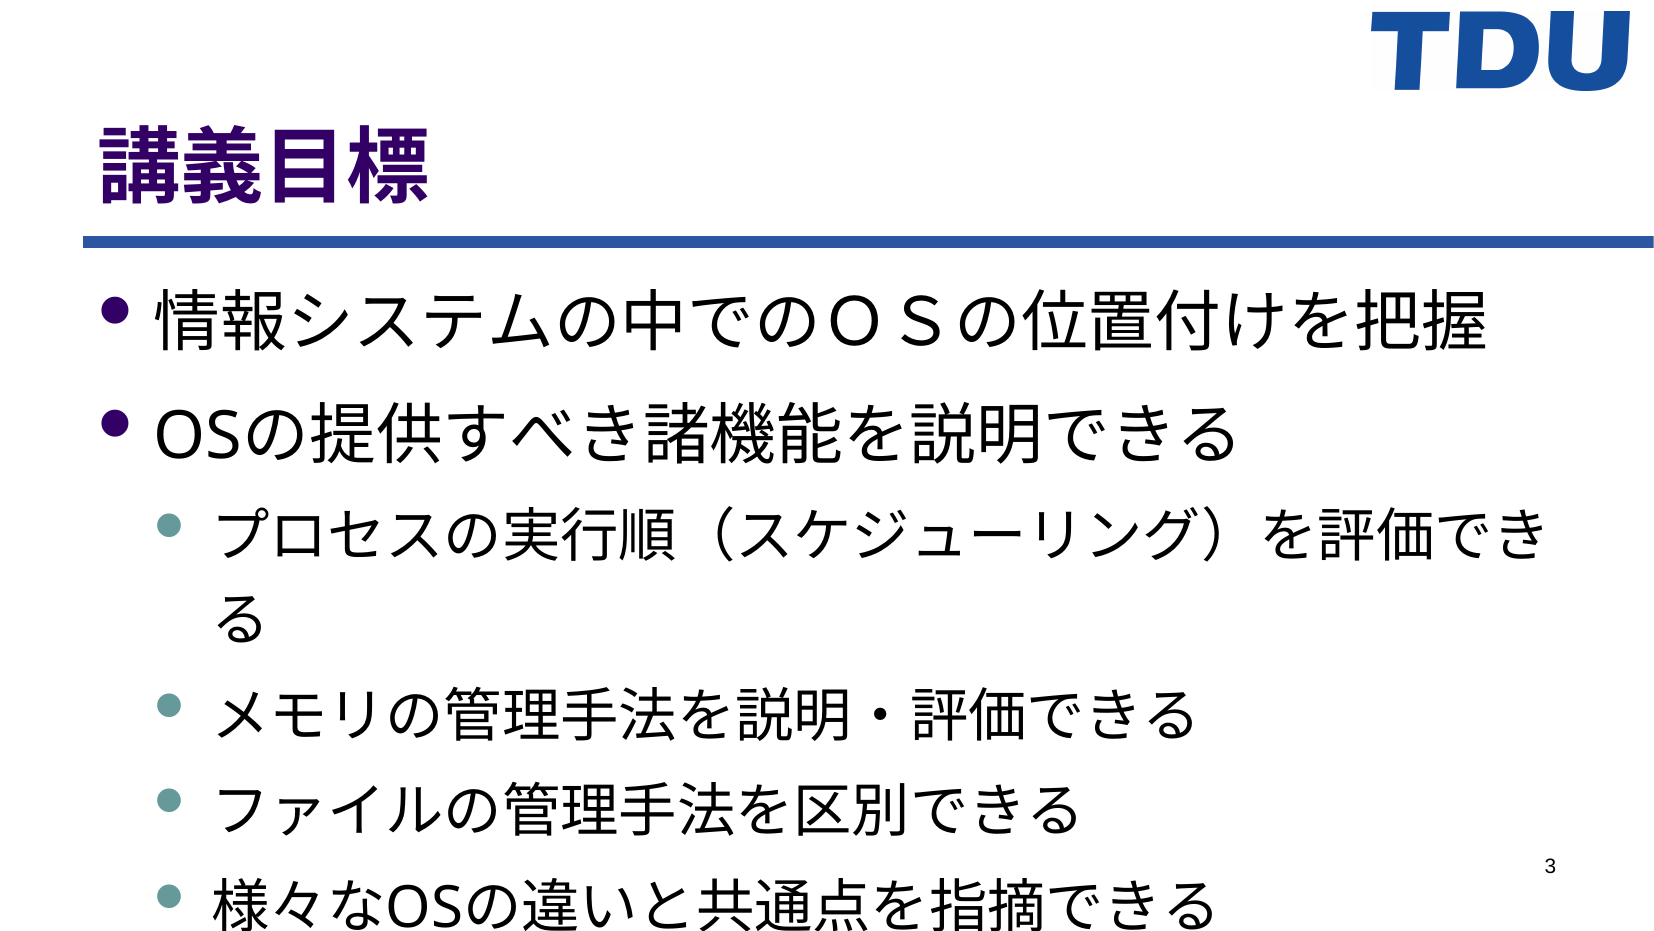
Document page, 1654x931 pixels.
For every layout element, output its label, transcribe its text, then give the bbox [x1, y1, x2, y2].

list 情報システムの中でのＯＳの位置付けを把握 OSの提供すべき諸機能を説明できる プロセスの実行順（スケジューリング）を評価できる メモリの管理手法を説明・評価できる ファイルの管理手法を区別できる 様々なOSの違いと共通点を指摘できる 抽象化／仮想化の意義を説明できる [82, 259, 1571, 807]
title 講義目標 [82, 51, 1571, 228]
picture [1371, 11, 1630, 91]
